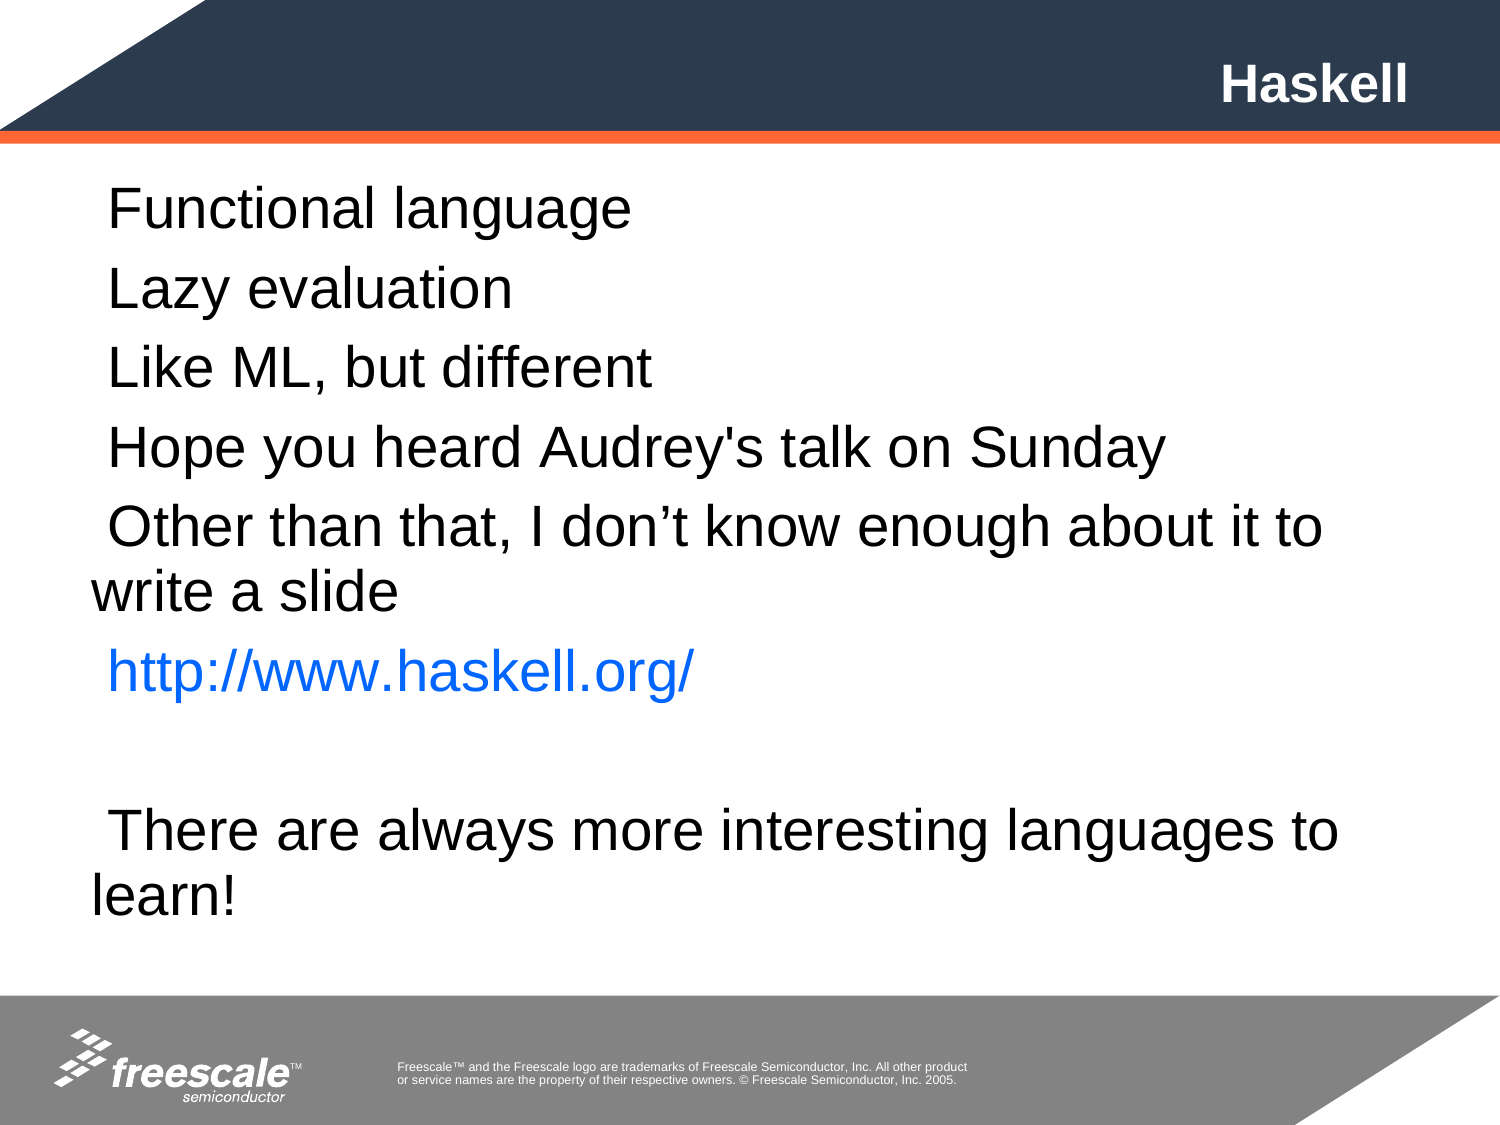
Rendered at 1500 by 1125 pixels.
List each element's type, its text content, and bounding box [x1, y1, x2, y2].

title Haskell [75, 27, 1426, 146]
list Functional language Lazy evaluation Like ML, but different Hope you heard Audrey's talk on Sunday Other than that, I don’t know enough about it to write a slide http://www.haskell.org/ There are always more interesting languages to learn! [76, 172, 1427, 986]
